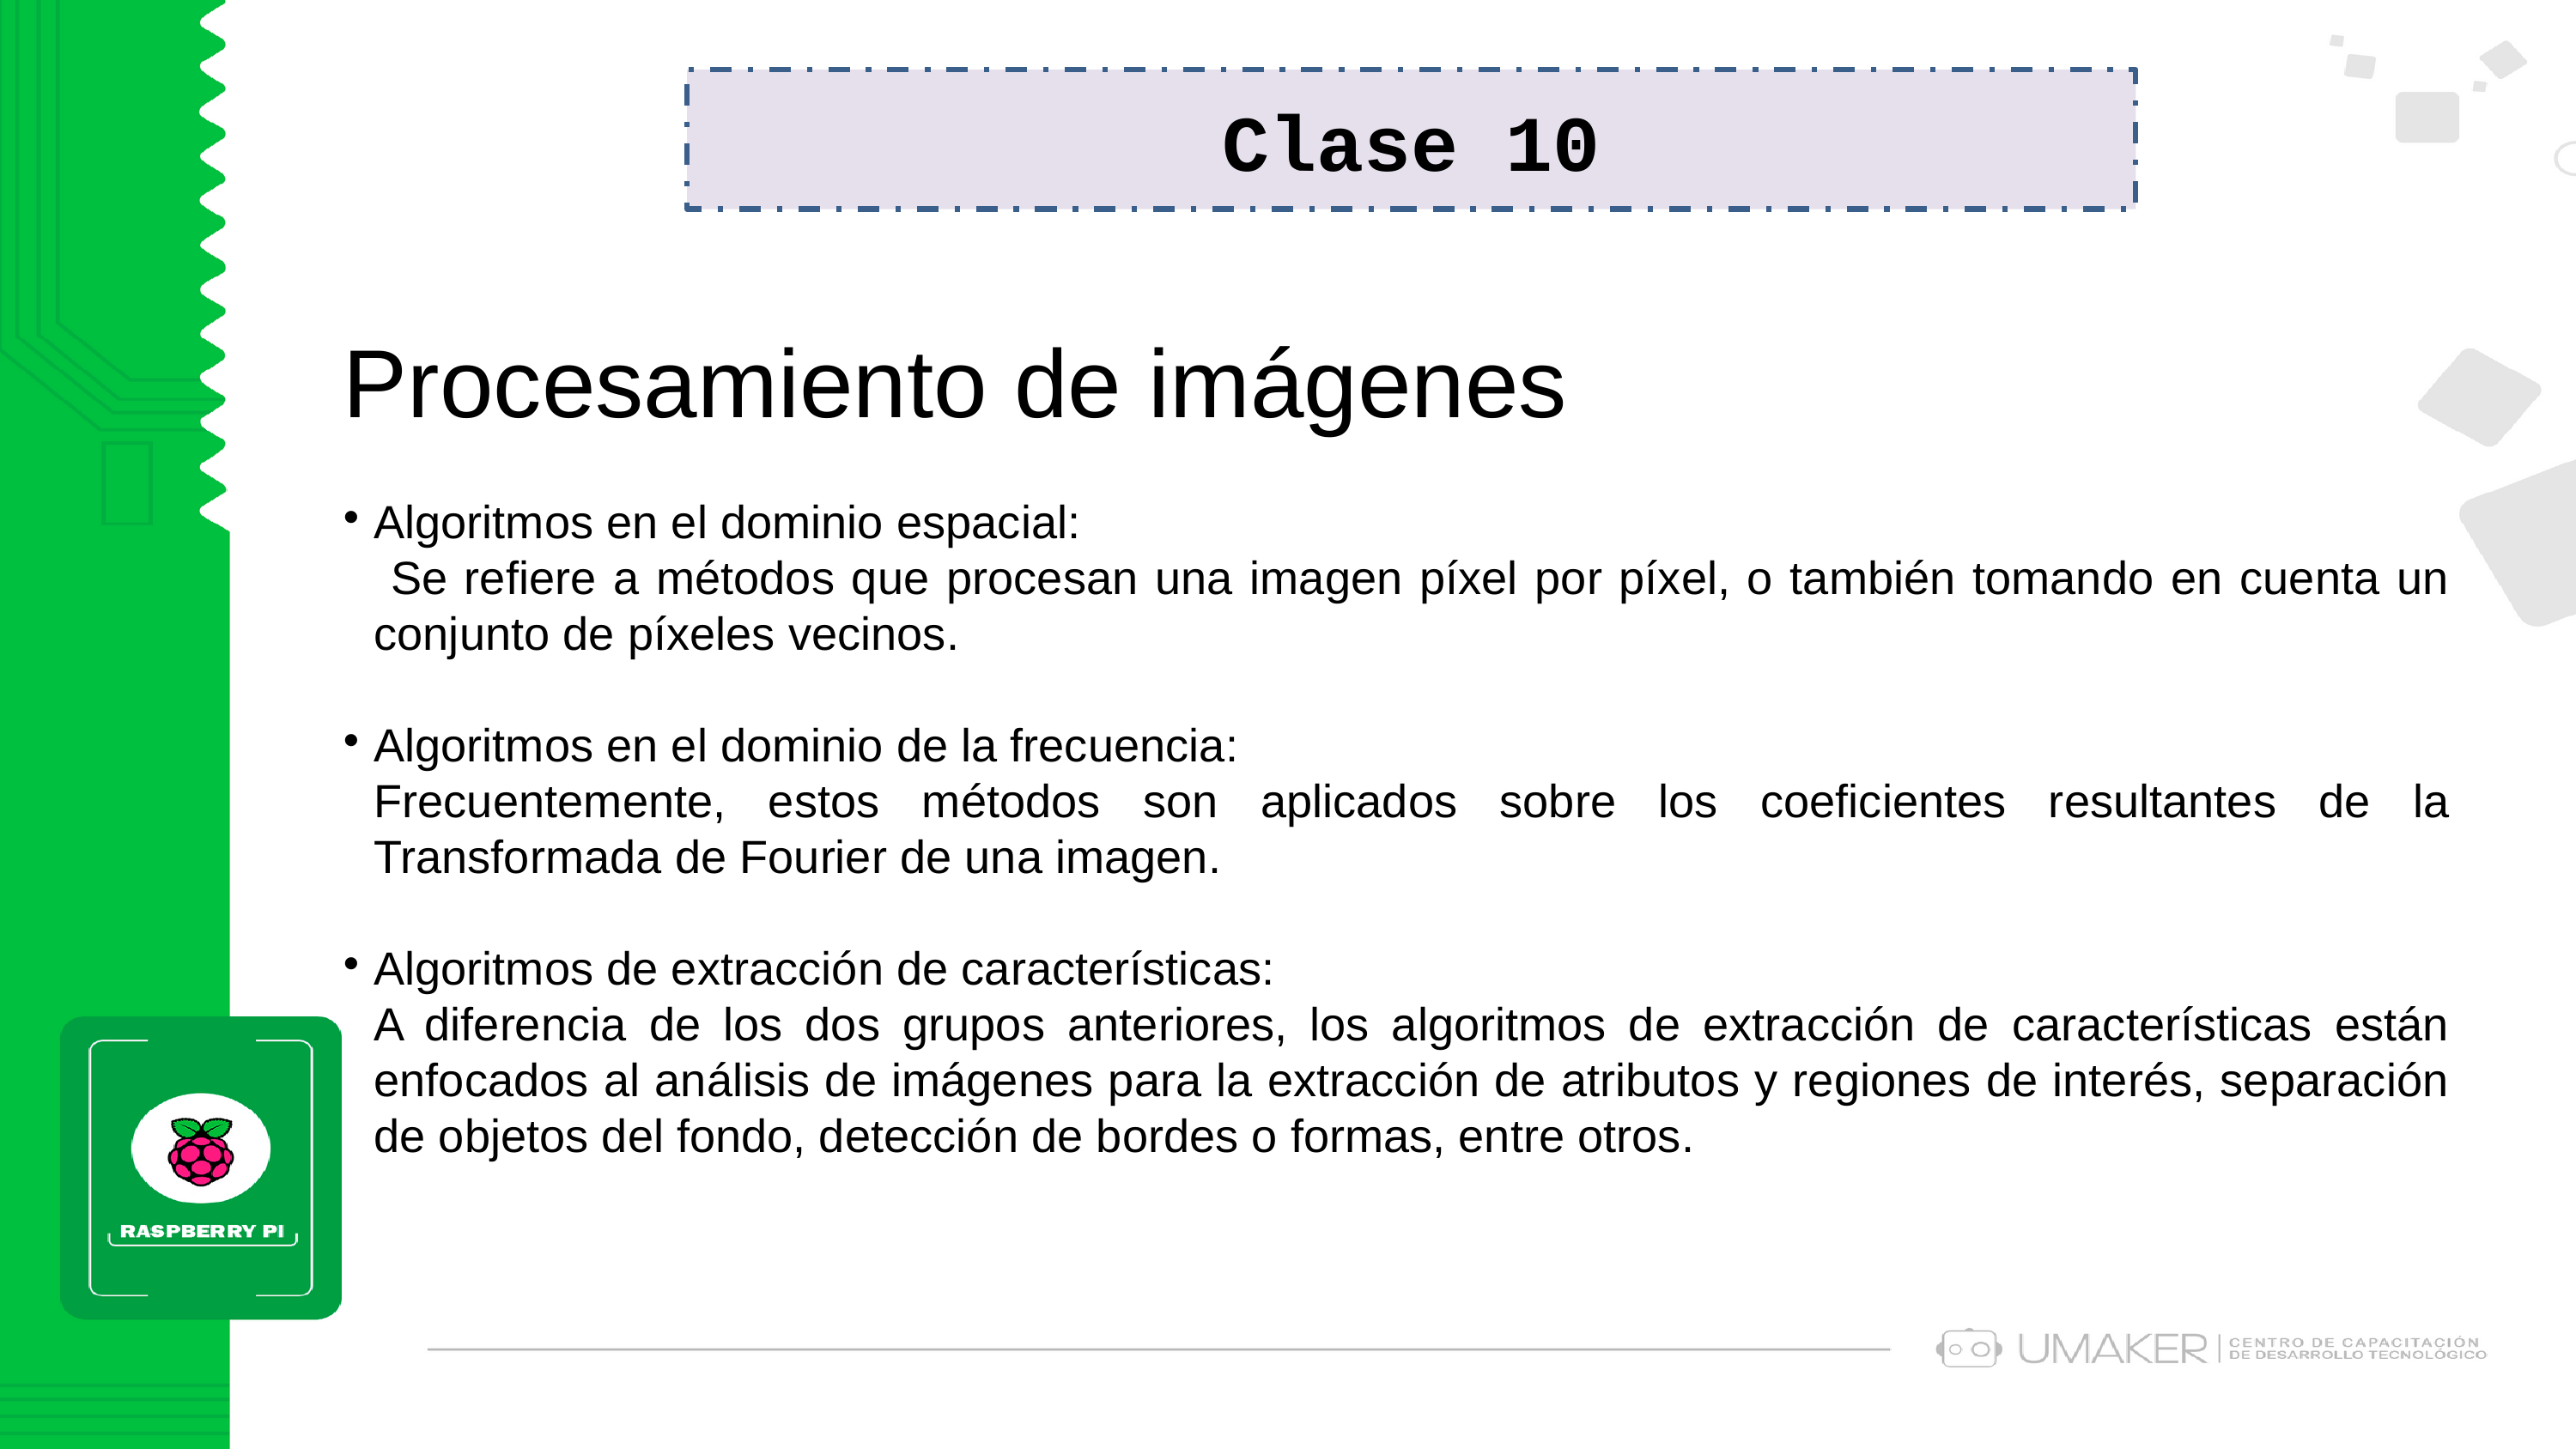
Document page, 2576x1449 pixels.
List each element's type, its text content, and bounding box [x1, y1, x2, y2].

picture [0, 0, 2576, 1449]
text_box Procesamiento de imágenes Algoritmos en el dominio espacial: Se refiere a métodos que procesan una imagen píxel por píxel, o también tomando en cuenta un conjunto de píxeles vecinos. Algoritmos en el dominio de la frecuencia: Frecuentemente, estos métodos son aplicados sobre los coeficientes resultantes de la Transformada de Fourier de una imagen. Algoritmos de extracción de características: A diferencia de los dos grupos anteriores, los algoritmos de extracción de características están enfocados al análisis de imágenes para la extracción de atributos y regiones de interés, separación de objetos del fondo, detección de bordes o formas, entre otros. [331, 314, 2465, 1207]
text_box Clase 10 [687, 70, 2136, 209]
